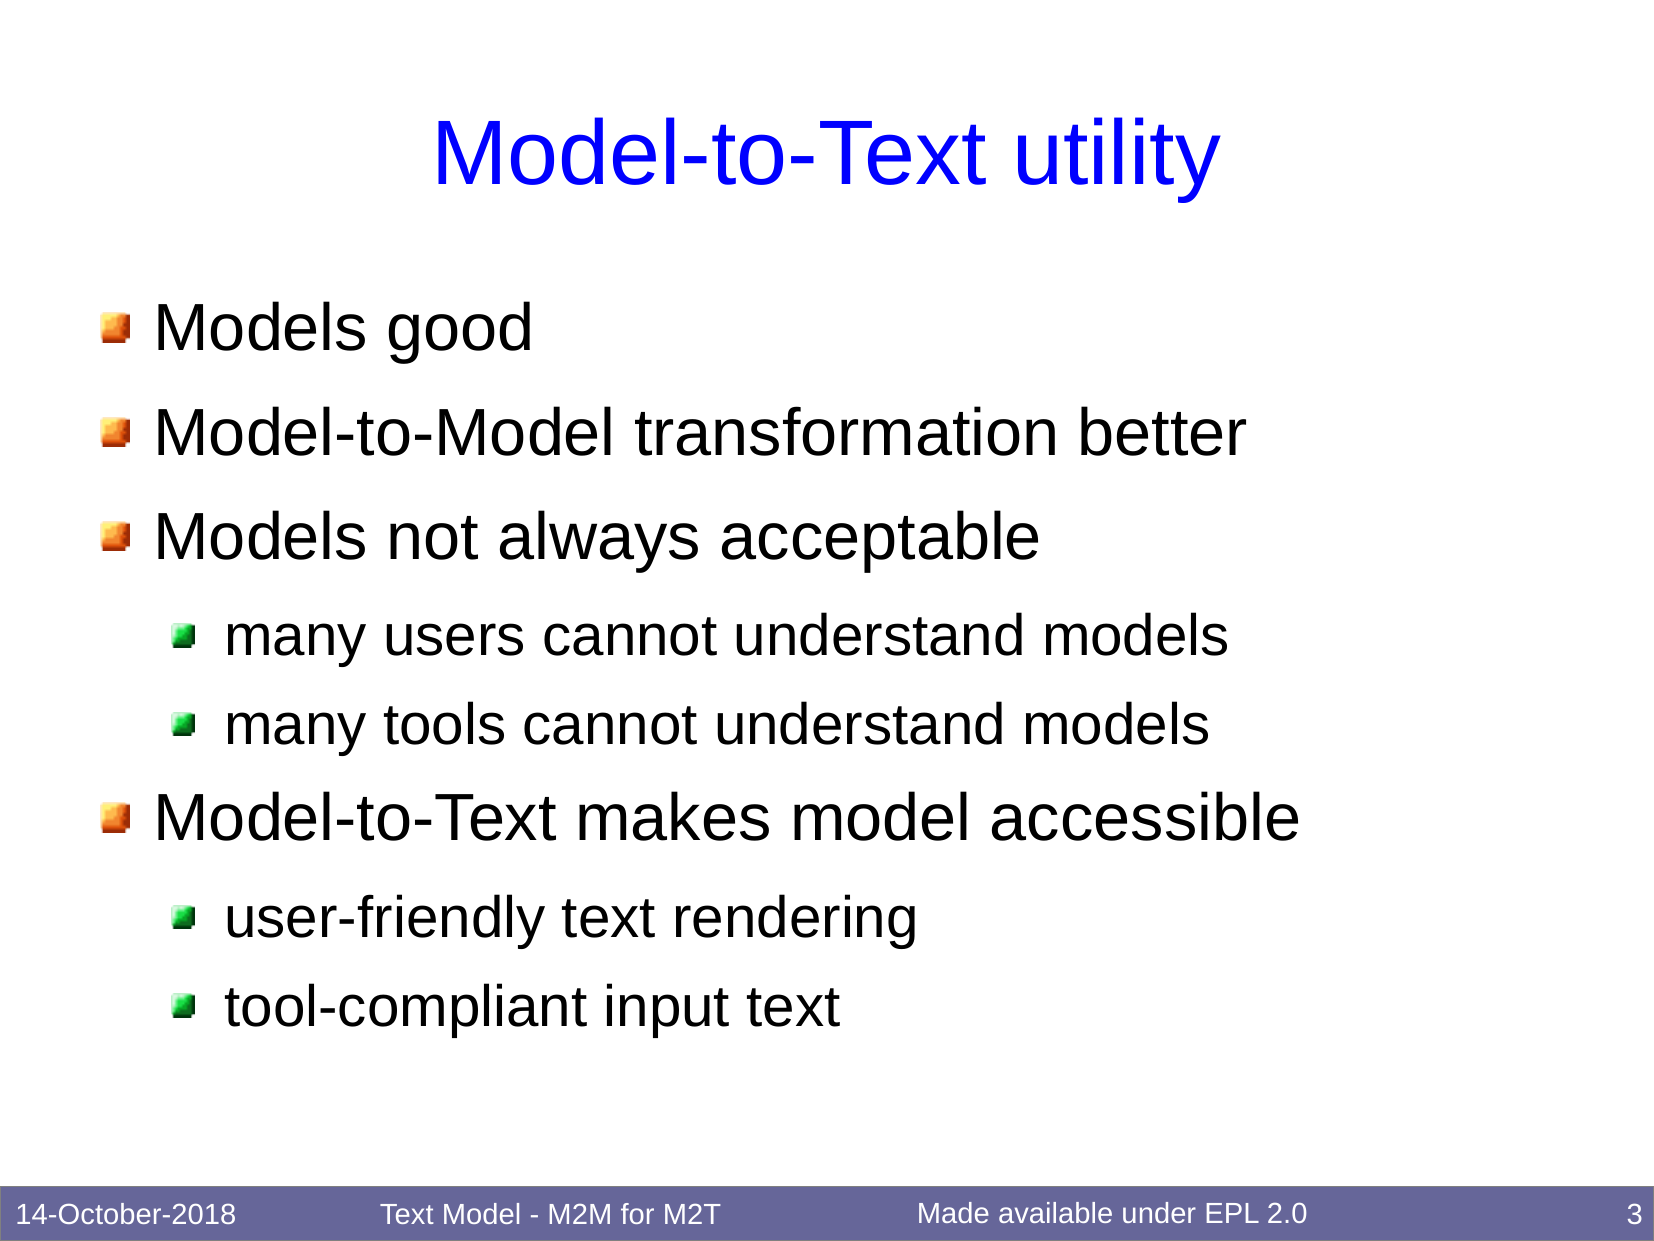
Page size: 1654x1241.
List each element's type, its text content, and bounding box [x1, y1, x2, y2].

list Models good Model-to-Model transformation better Models not always acceptable many users cannot understand models many tools cannot understand models Model-to-Text makes model accessible user-friendly text rendering tool-compliant input text [82, 290, 1571, 1109]
title Model-to-Text utility [82, 49, 1571, 257]
